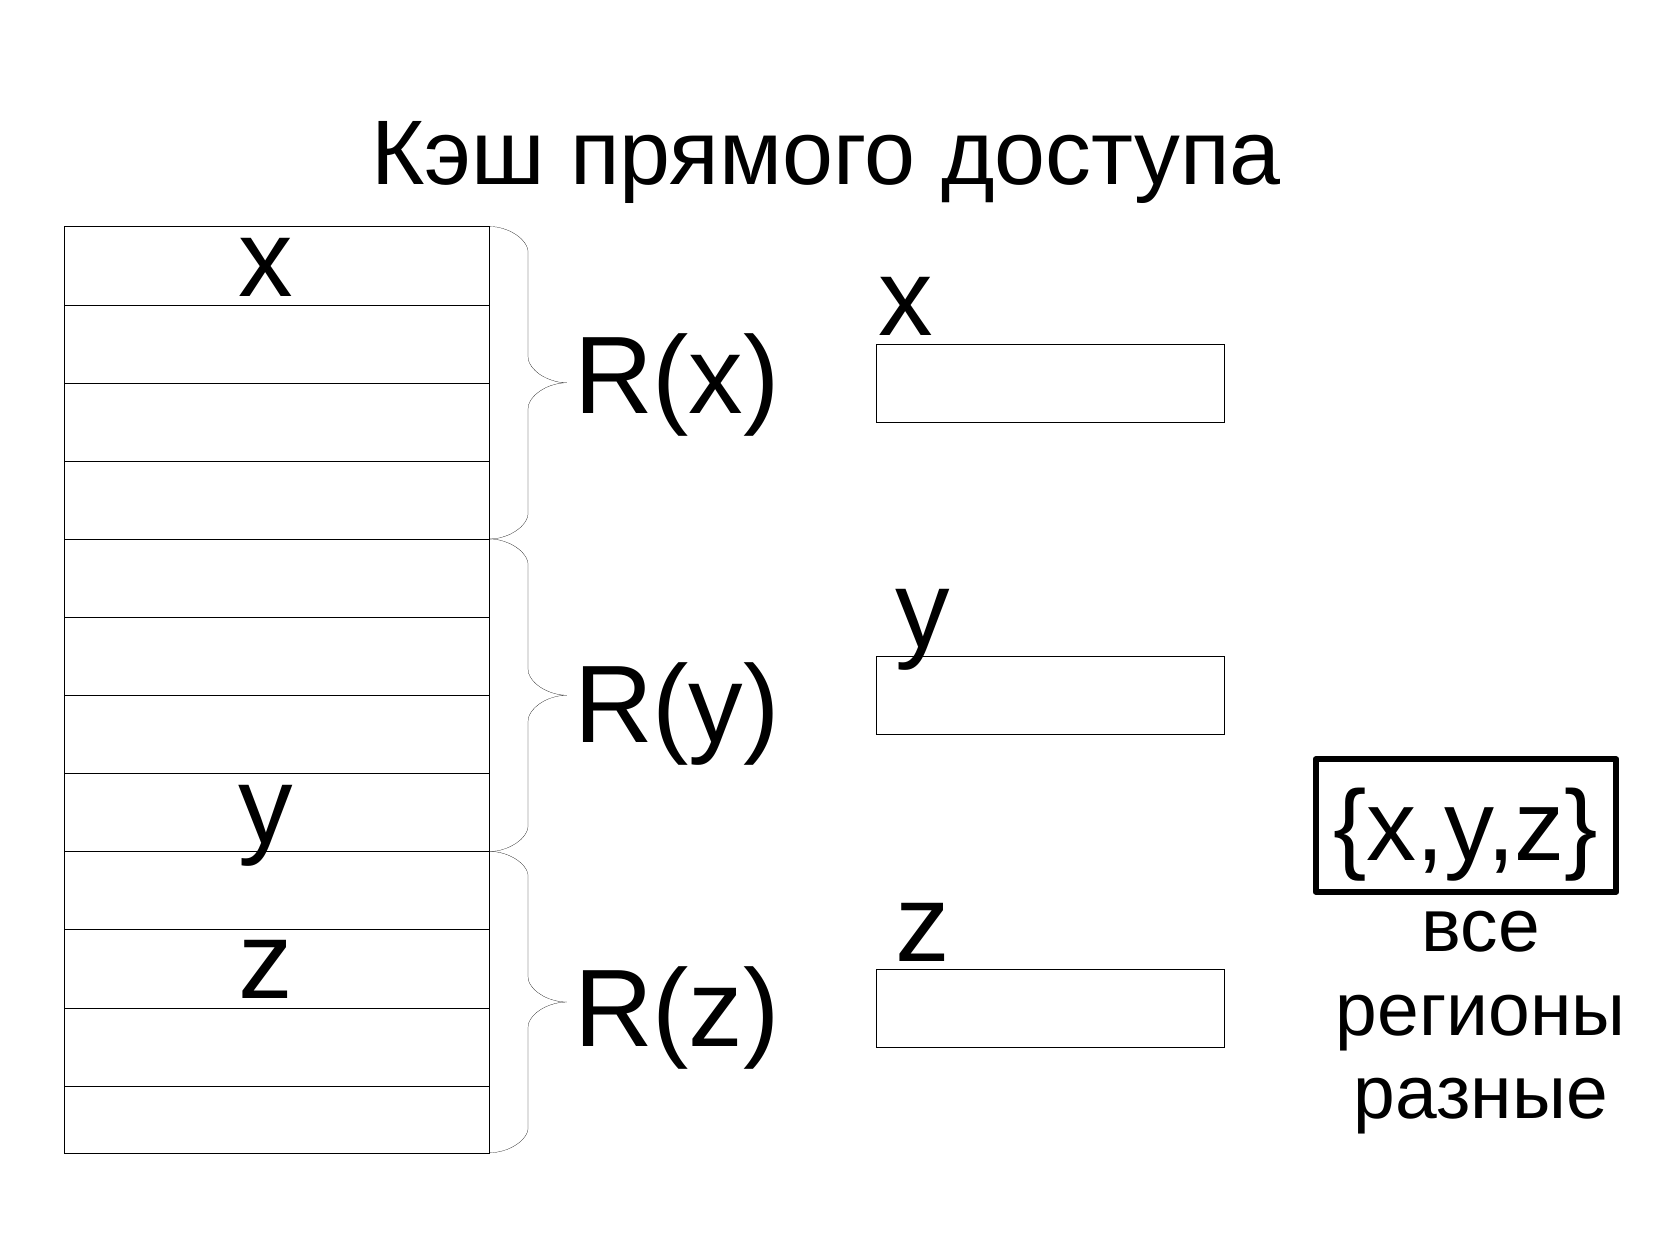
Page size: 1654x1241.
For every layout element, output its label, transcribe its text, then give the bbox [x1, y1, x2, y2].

chart [54, 206, 1238, 1168]
text_box все регионы разные [1321, 875, 1641, 1143]
text_box {x,y,z} [1315, 759, 1617, 892]
title Кэш прямого доступа [82, 49, 1571, 257]
